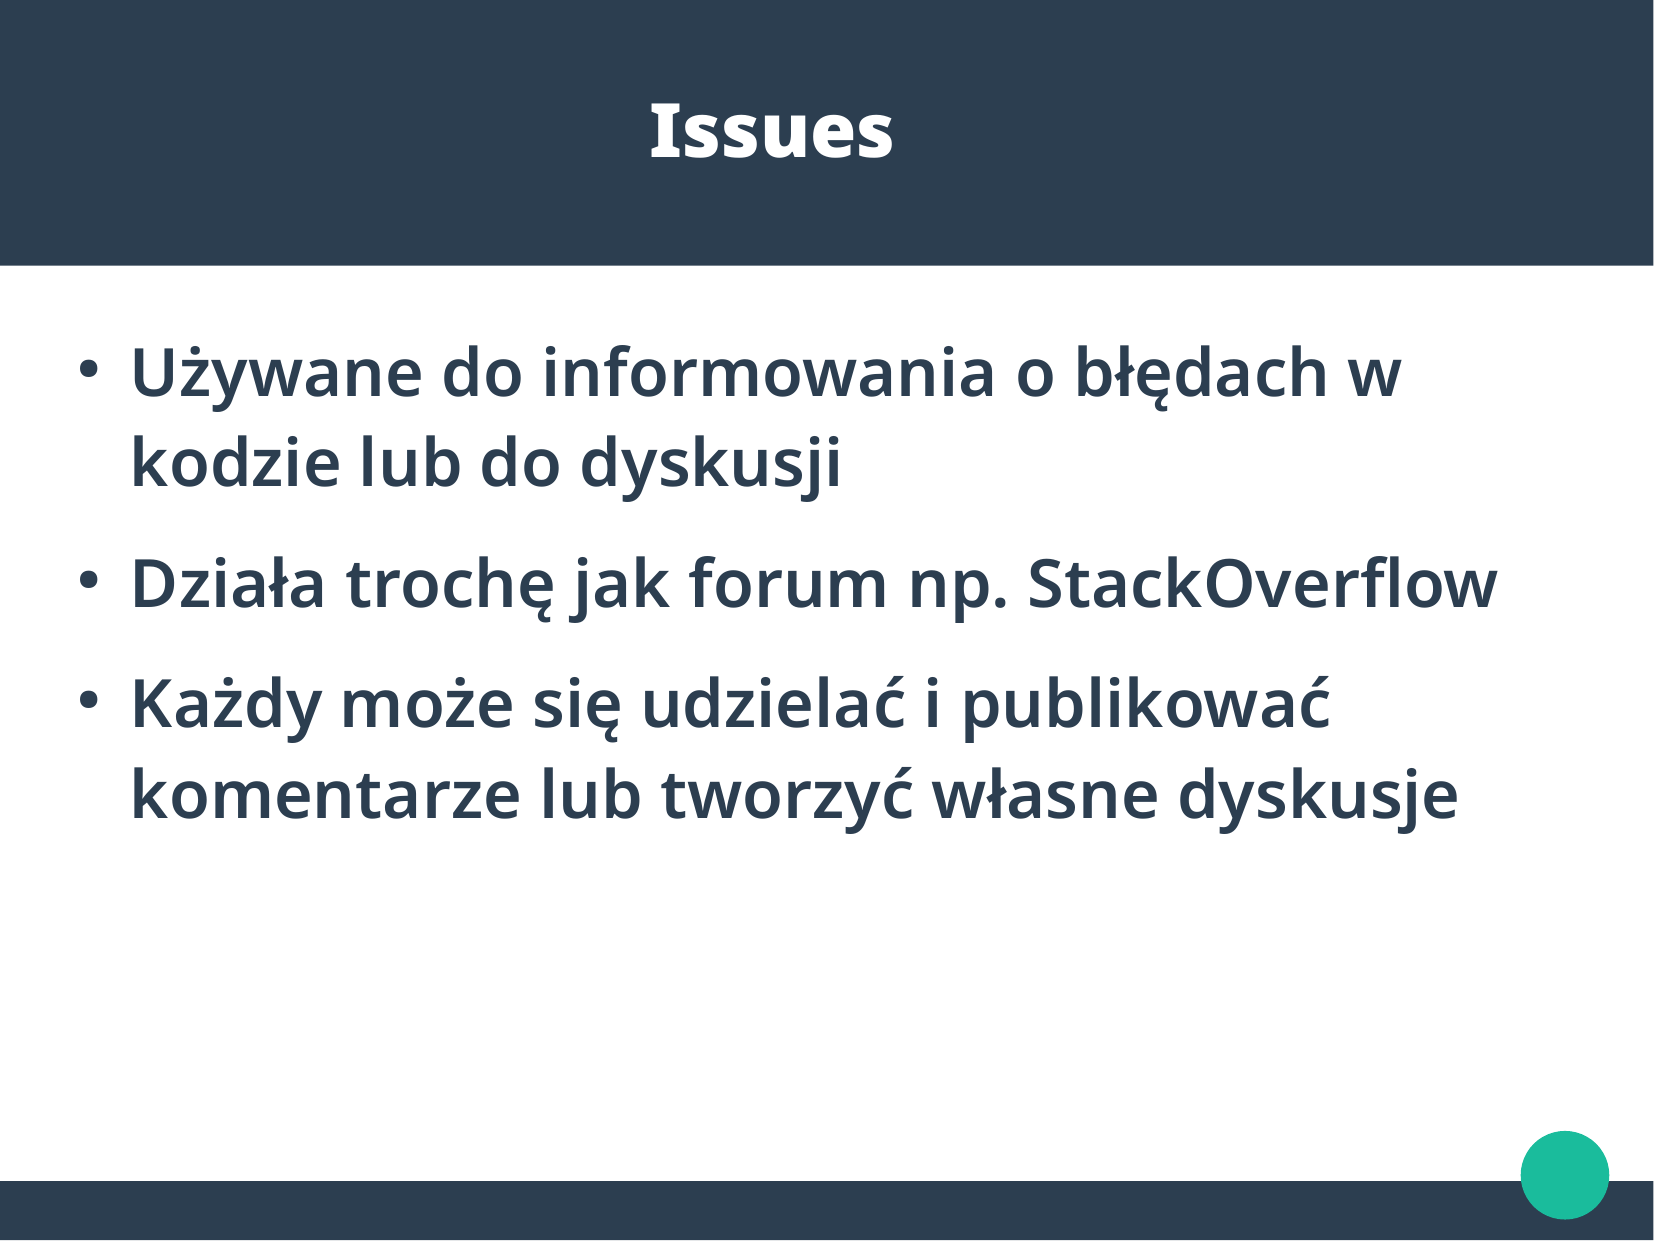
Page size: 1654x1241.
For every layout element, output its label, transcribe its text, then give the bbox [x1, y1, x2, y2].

title Issues [59, 49, 1595, 207]
list Używane do informowania o błędach w kodzie lub do dyskusji Działa trochę jak forum np. StackOverflow Każdy może się udzielać i publikować komentarze lub tworzyć własne dyskusje [59, 324, 1595, 1152]
